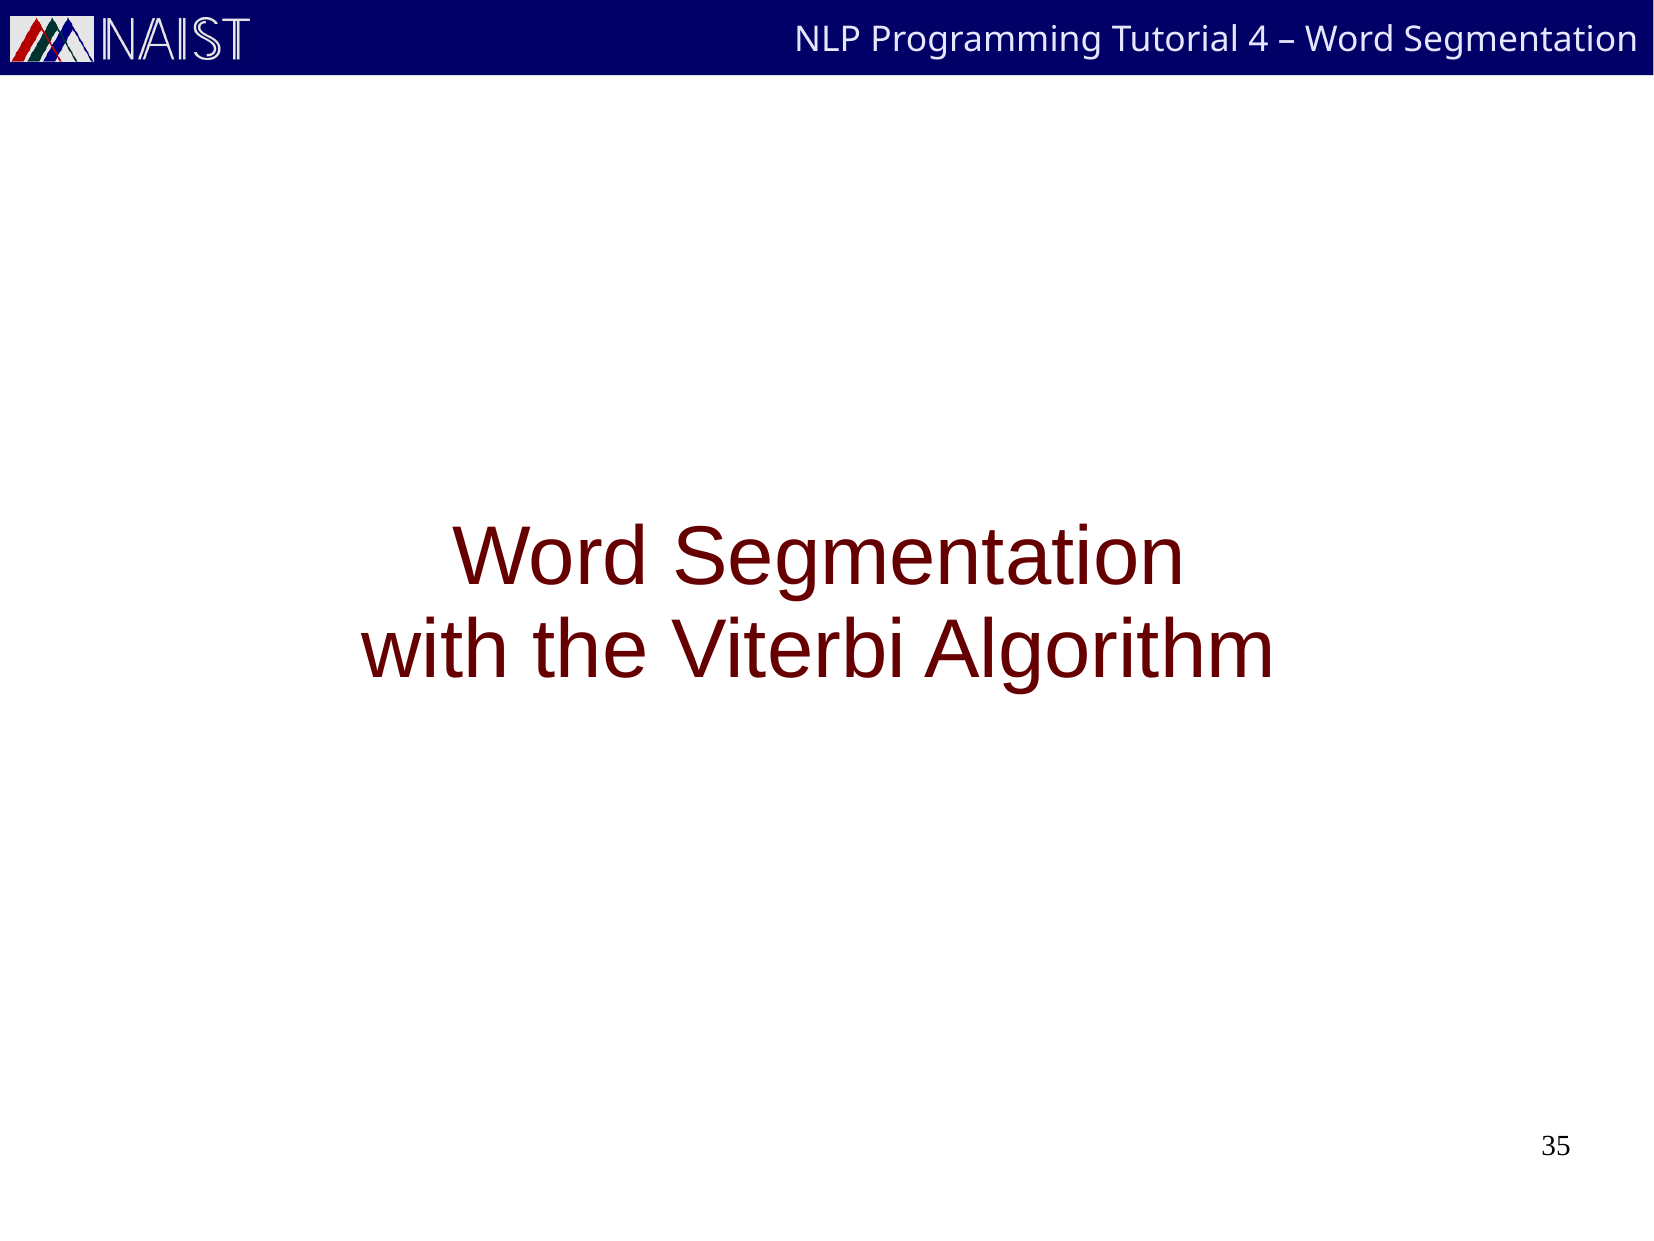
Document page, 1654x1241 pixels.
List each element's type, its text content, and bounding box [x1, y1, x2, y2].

picture [102, 17, 251, 60]
title Word Segmentation with the Viterbi Algorithm [75, 506, 1564, 698]
picture [10, 16, 94, 62]
